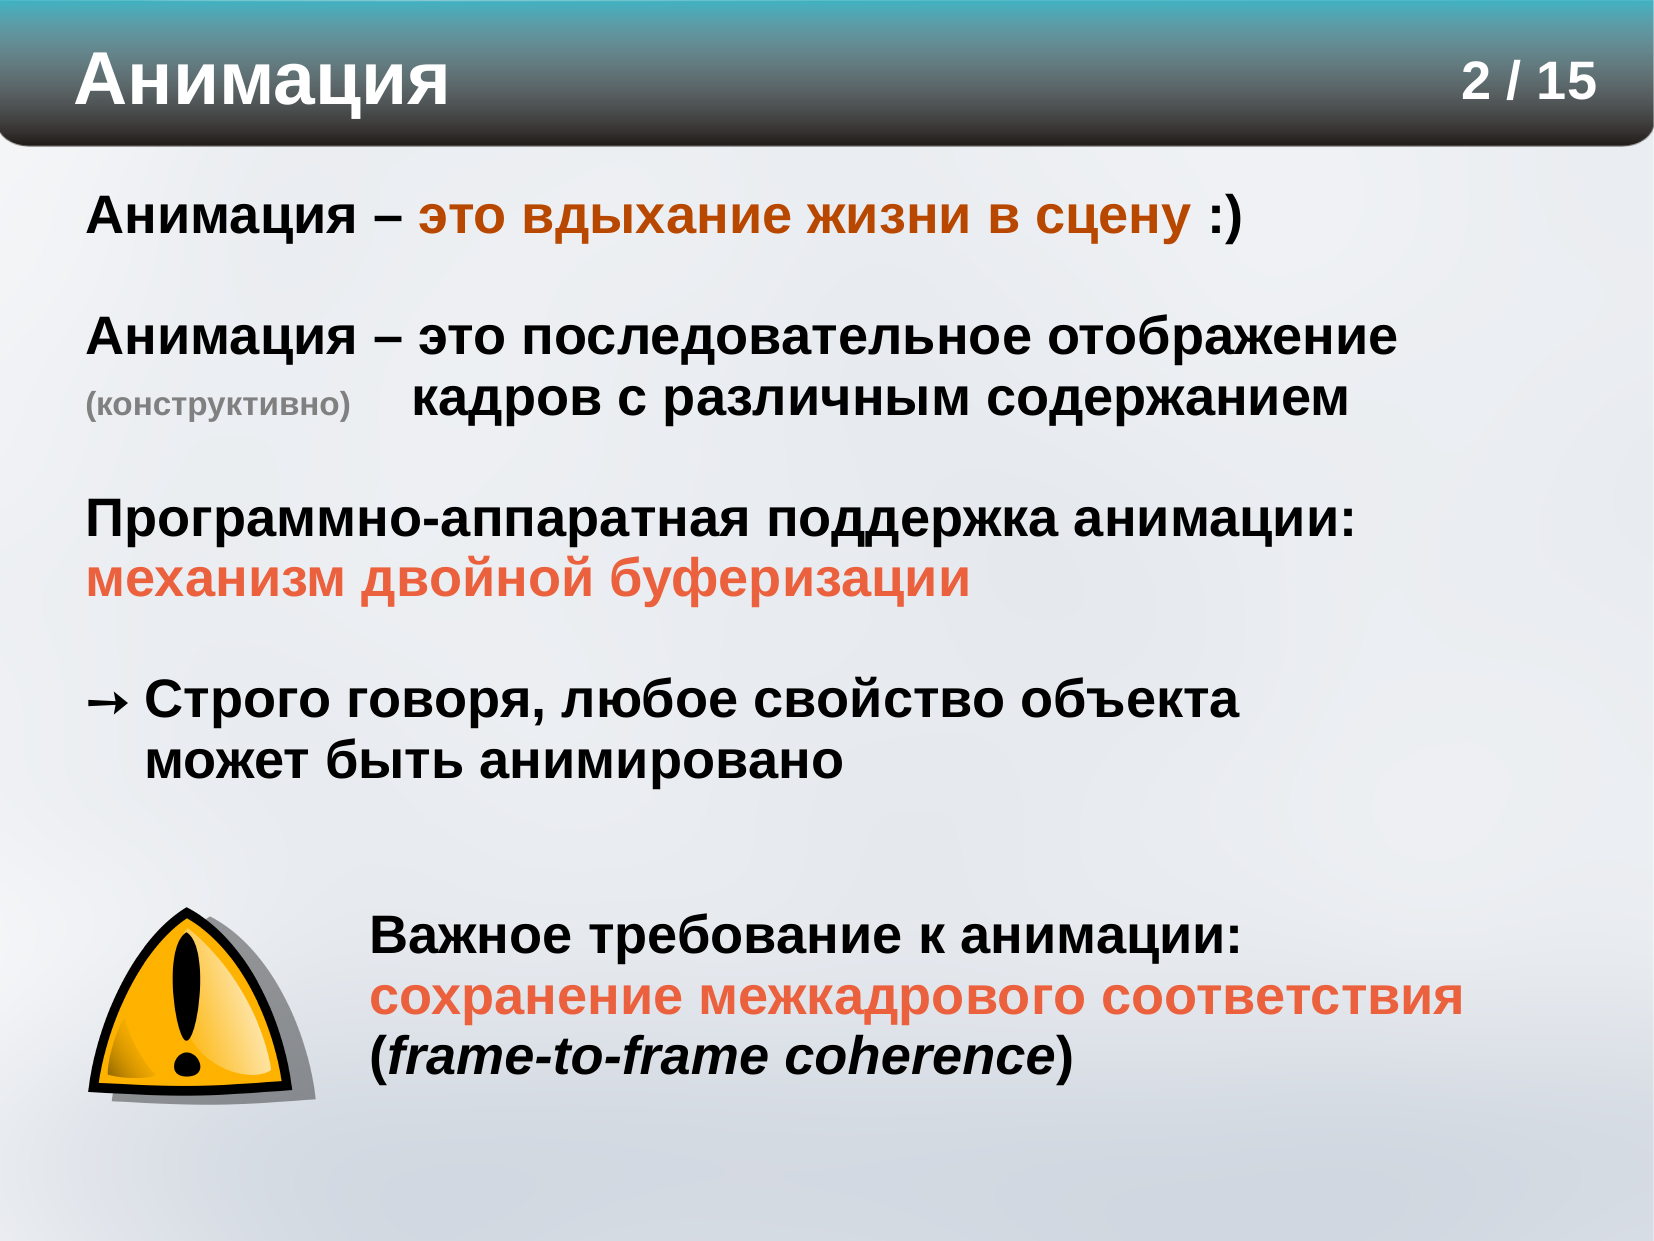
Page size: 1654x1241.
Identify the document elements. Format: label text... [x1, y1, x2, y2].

text_box Анимация [59, 29, 916, 129]
text_box <номер> / 15 [1446, 42, 1654, 179]
text_box Важное требование к анимации: сохранение межкадрового соответствия (frame-to-frame coherence) [354, 897, 1595, 1095]
text_box Анимация – это вдыхание жизни в сцену :) Анимация – это последовательное отображение (конструктивно) кадров с различным содержанием Программно-аппаратная поддержка анимации: механизм двойной буферизации Строго говоря, любое свойство объекта может быть анимировано [70, 177, 1506, 798]
picture [0, 0, 1654, 1241]
